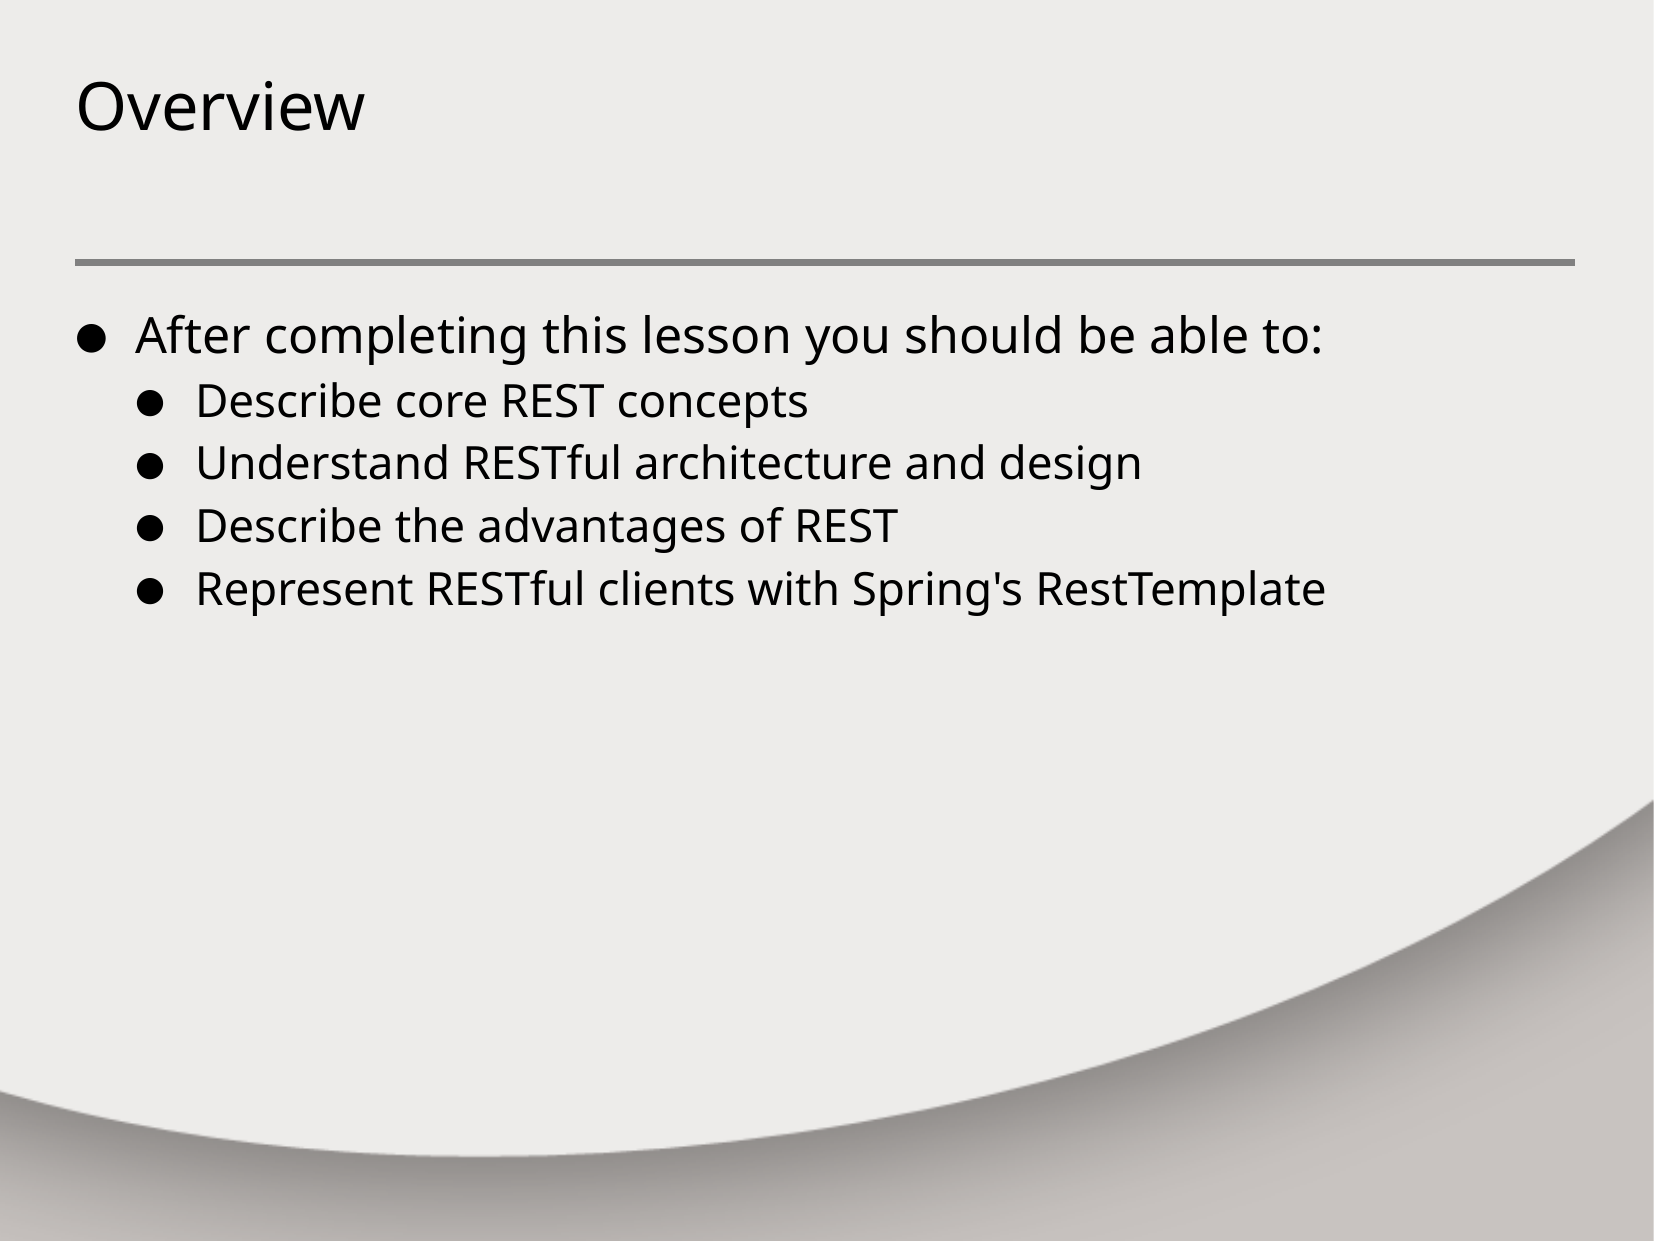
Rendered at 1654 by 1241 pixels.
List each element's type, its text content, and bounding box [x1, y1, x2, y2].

list After completing this lesson you should be able to: Describe core REST concepts Understand RESTful architecture and design Describe the advantages of REST Represent RESTful clients with Spring's RestTemplate [75, 300, 1576, 1163]
title Overview [75, 75, 1576, 226]
picture [0, 0, 1654, 1241]
